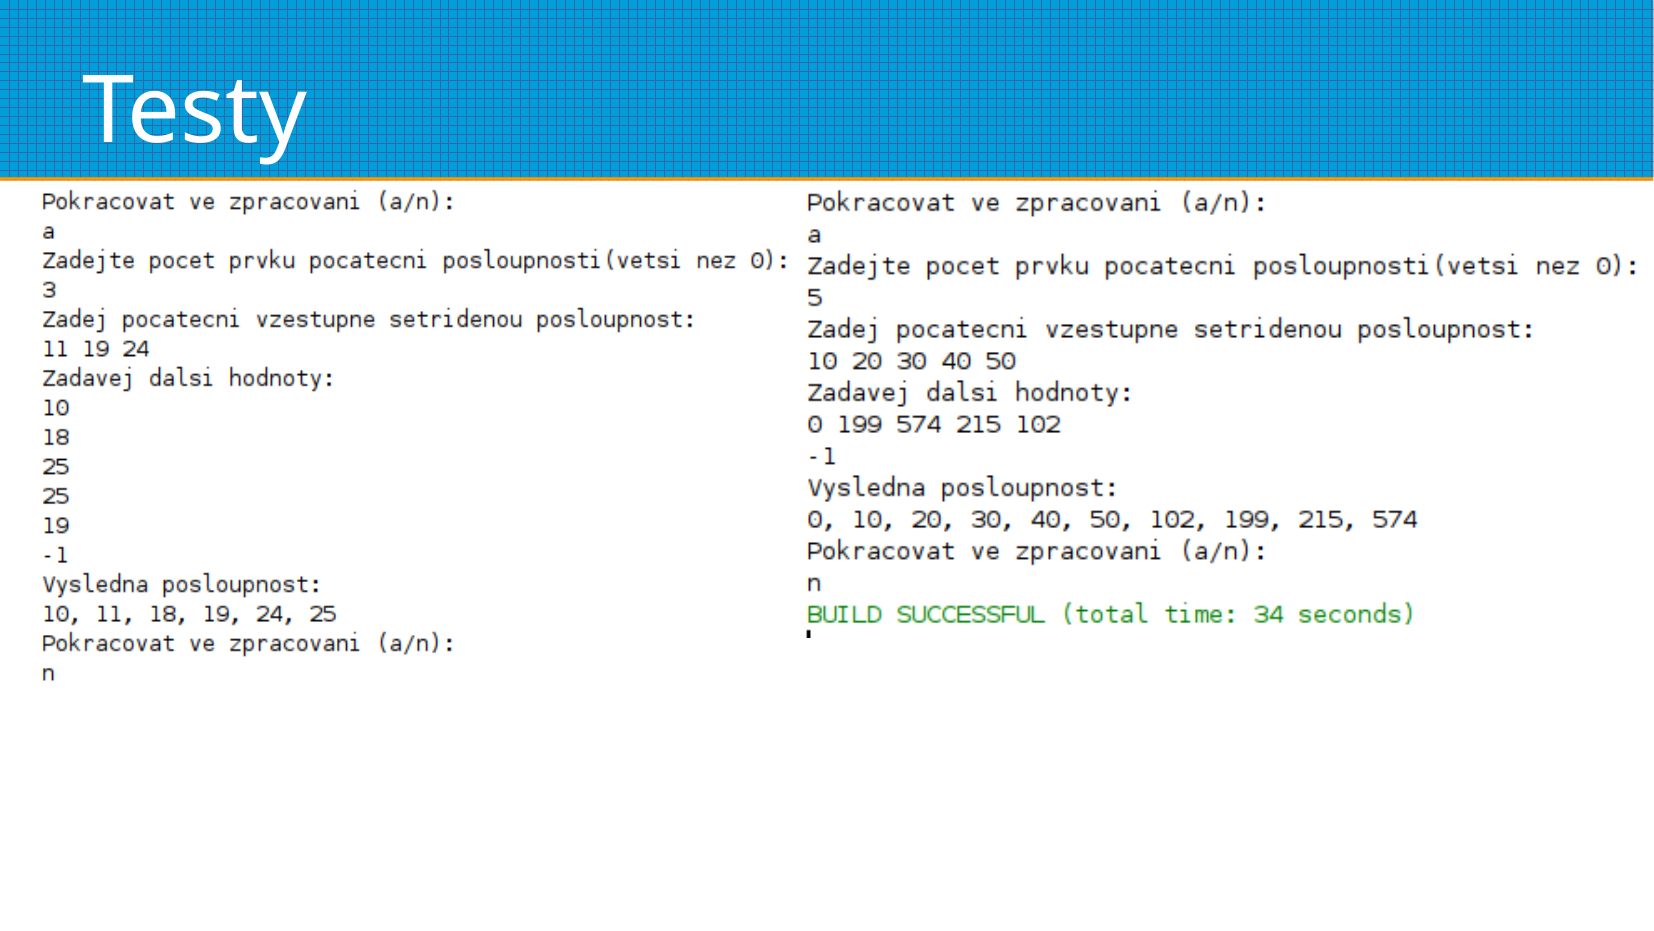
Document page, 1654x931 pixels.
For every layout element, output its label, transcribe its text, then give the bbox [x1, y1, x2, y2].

picture [37, 187, 1646, 686]
title Testy [82, 14, 1571, 171]
